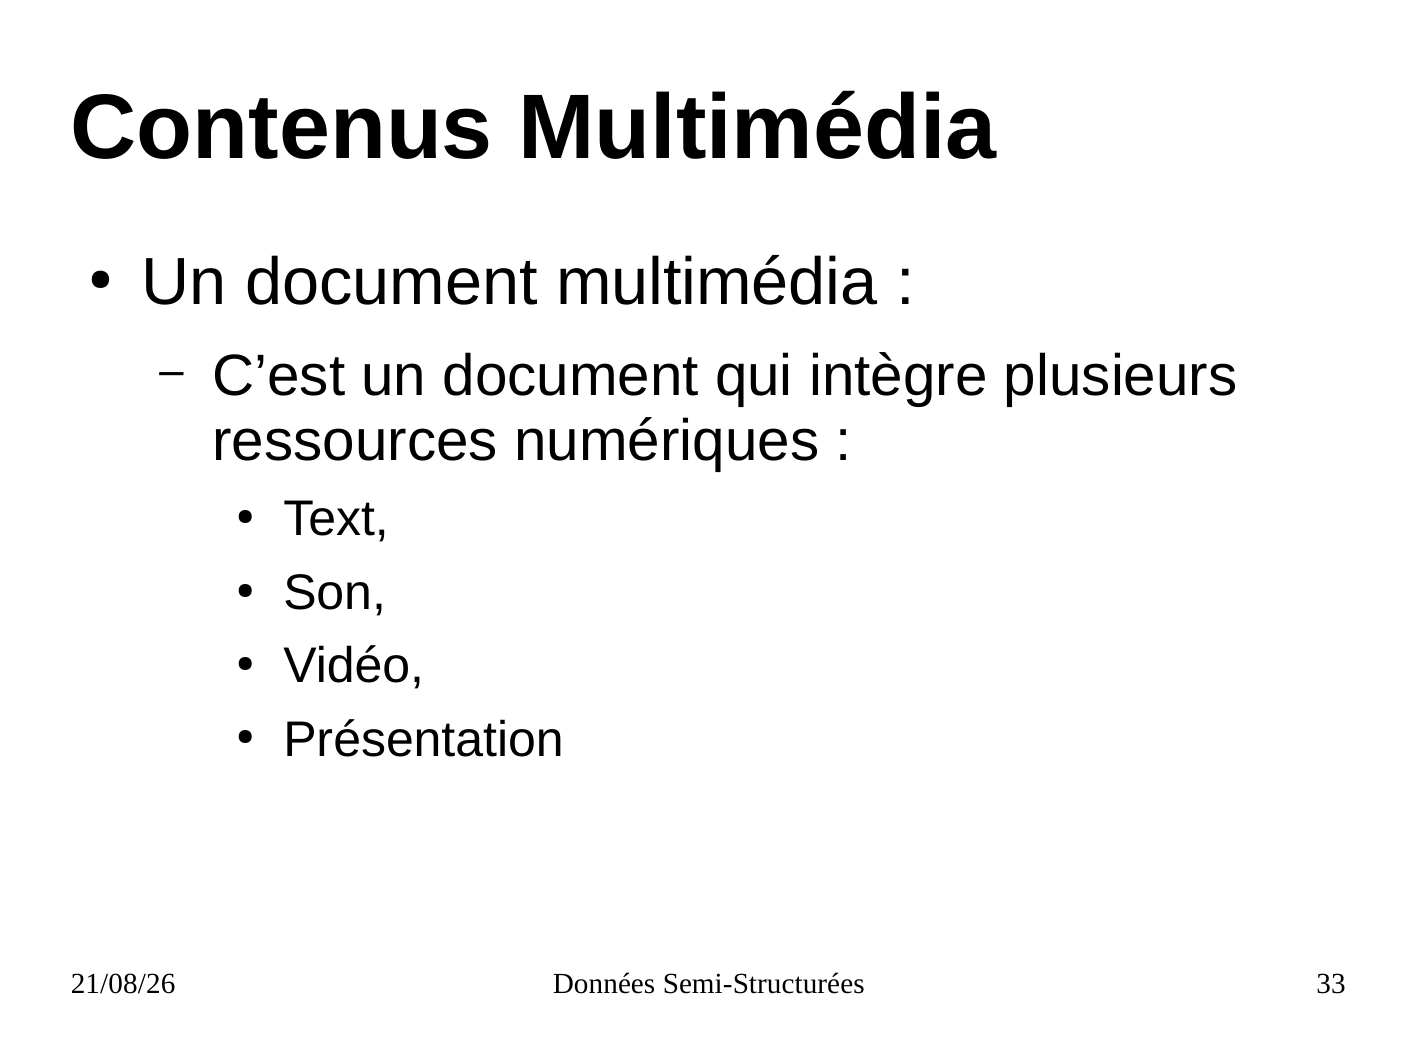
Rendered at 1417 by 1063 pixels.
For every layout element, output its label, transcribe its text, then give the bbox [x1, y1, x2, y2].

list Un document multimédia : C’est un document qui intègre plusieurs ressources numériques : Text, Son, Vidéo, Présentation [70, 244, 1346, 925]
title Contenus Multimédia [70, 42, 1346, 212]
